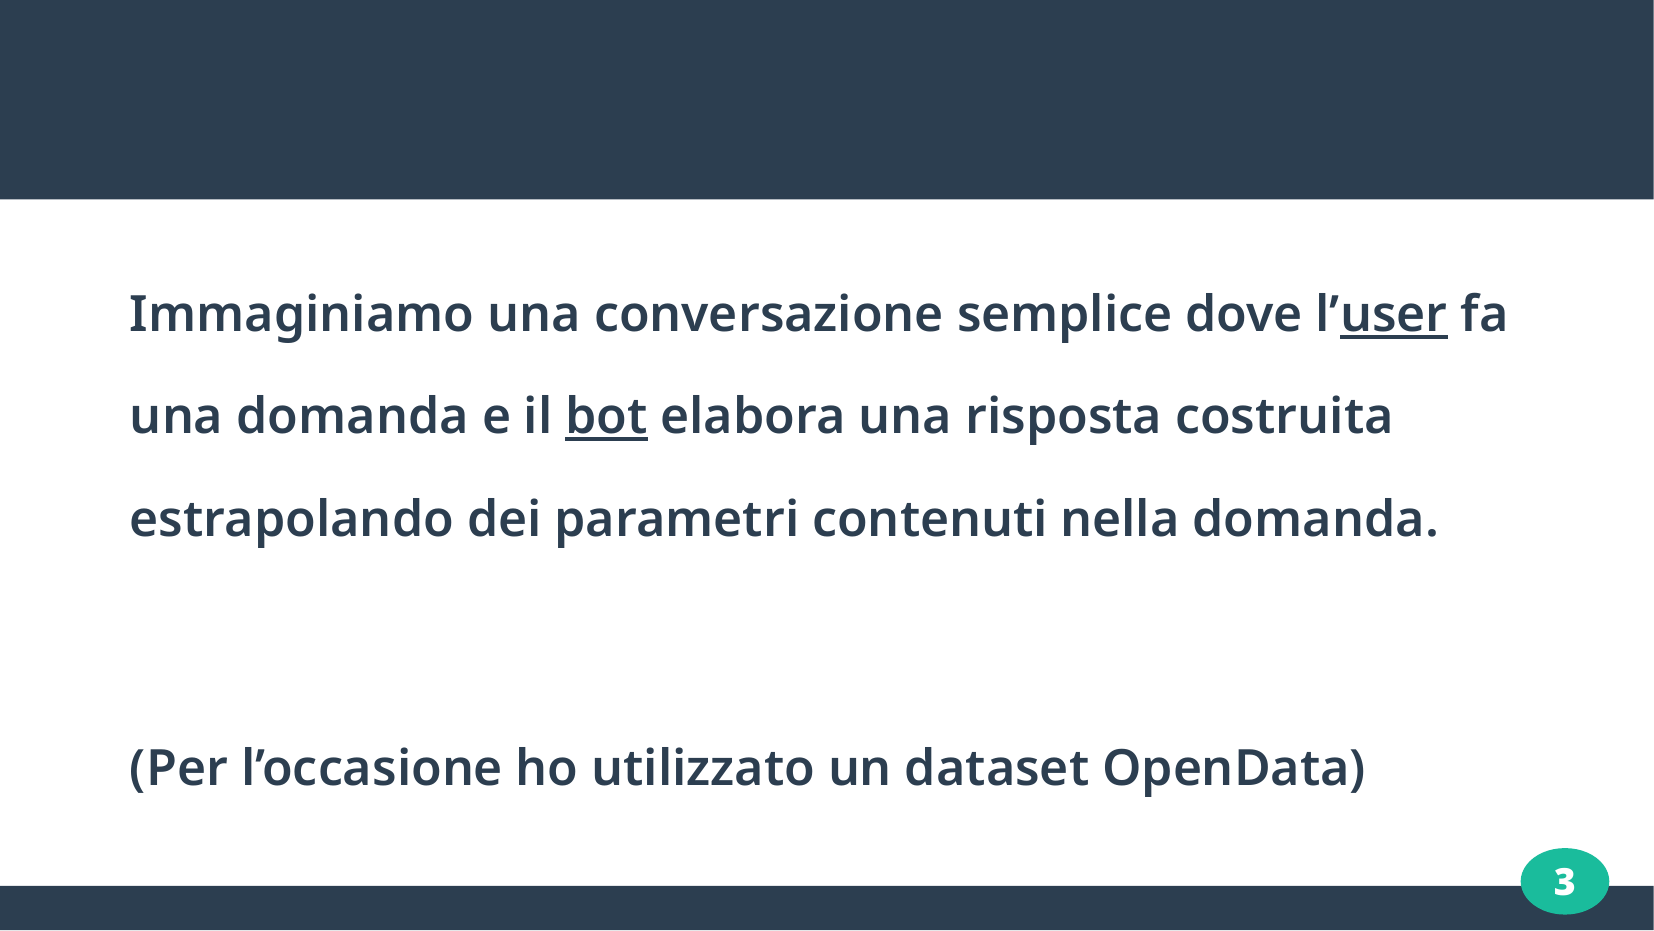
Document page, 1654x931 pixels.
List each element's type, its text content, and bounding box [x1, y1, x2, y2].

list Immaginiamo una conversazione semplice dove l’user fa una domanda e il bot elabora una risposta costruita estrapolando dei parametri contenuti nella domanda. (Per l’occasione ho utilizzato un dataset OpenData) [59, 243, 1595, 864]
